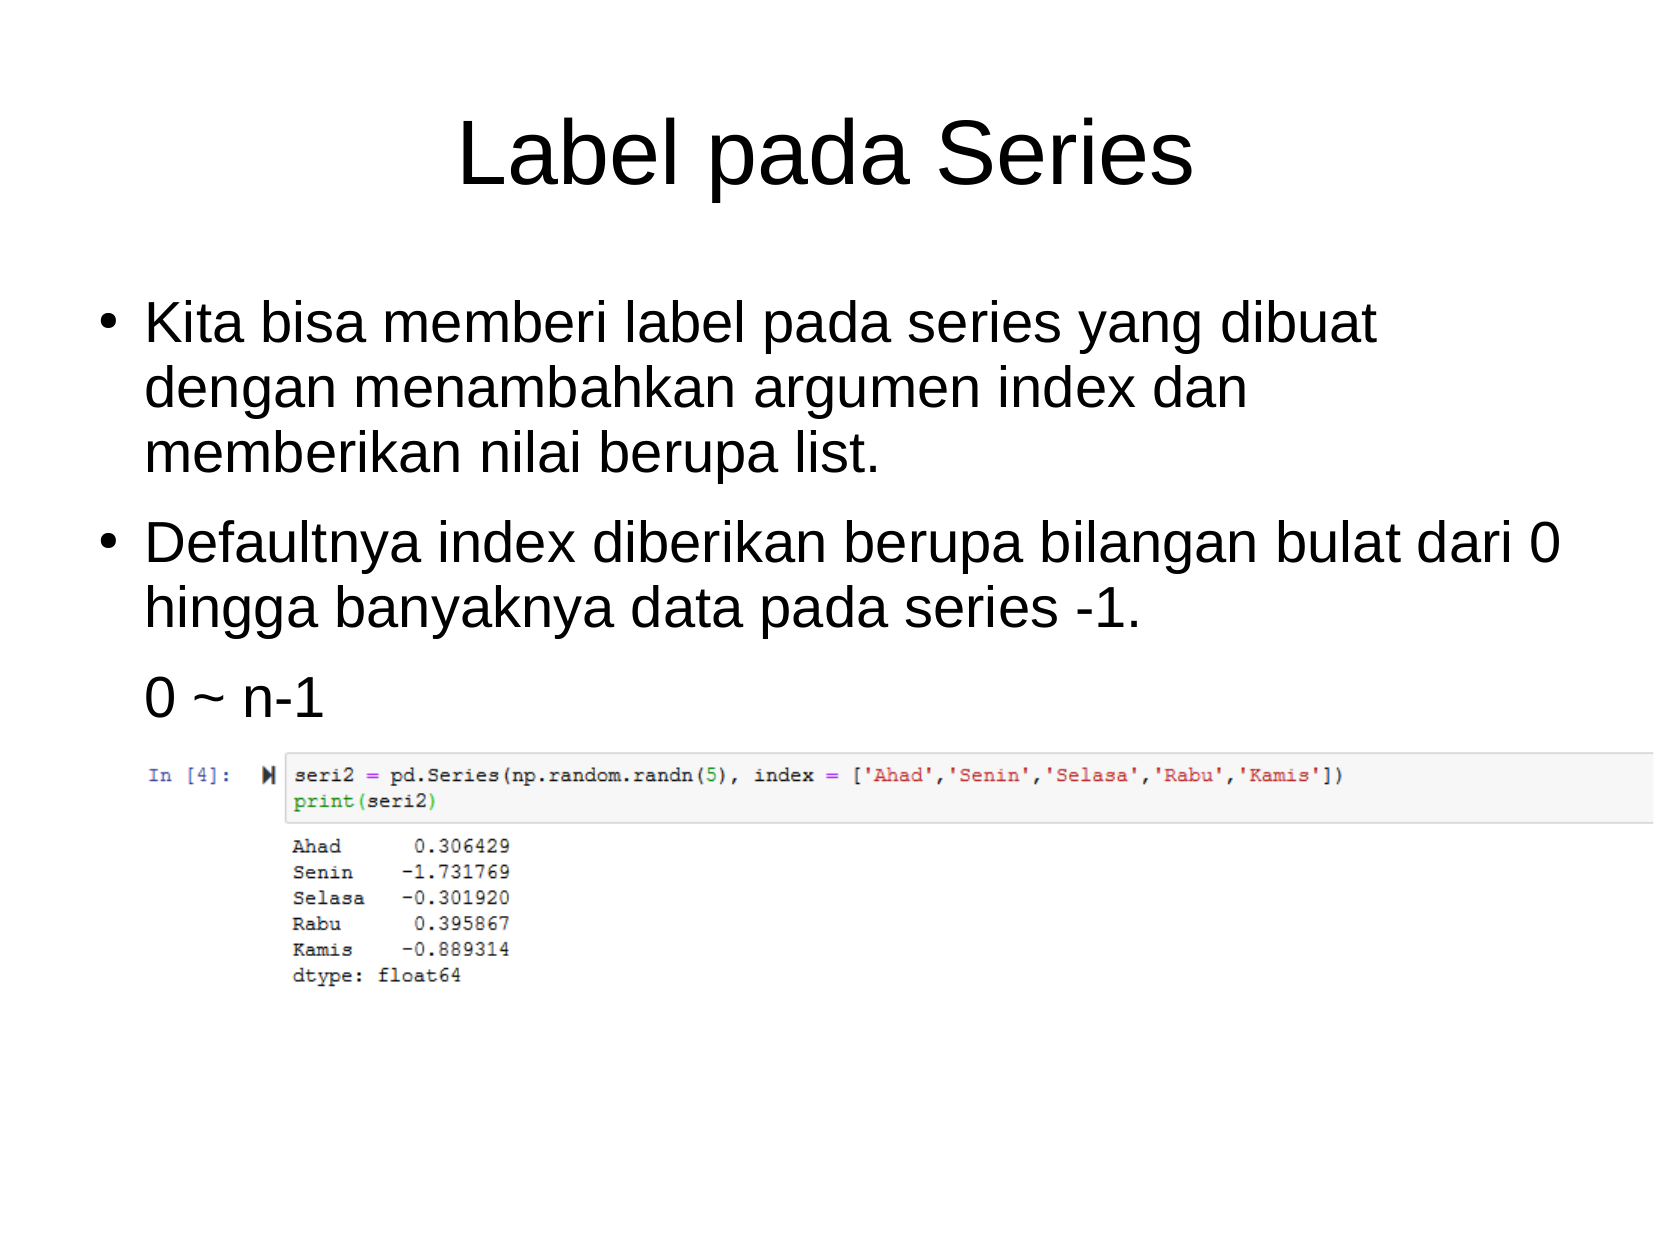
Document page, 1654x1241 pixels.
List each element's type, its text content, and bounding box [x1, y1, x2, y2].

list Kita bisa memberi label pada series yang dibuat dengan menambahkan argumen index dan memberikan nilai berupa list. Defaultnya index diberikan berupa bilangan bulat dari 0 hingga banyaknya data pada series -1. 0 ~ n-1 [82, 290, 1571, 736]
title Label pada Series [82, 49, 1571, 257]
picture [128, 745, 1654, 1000]
